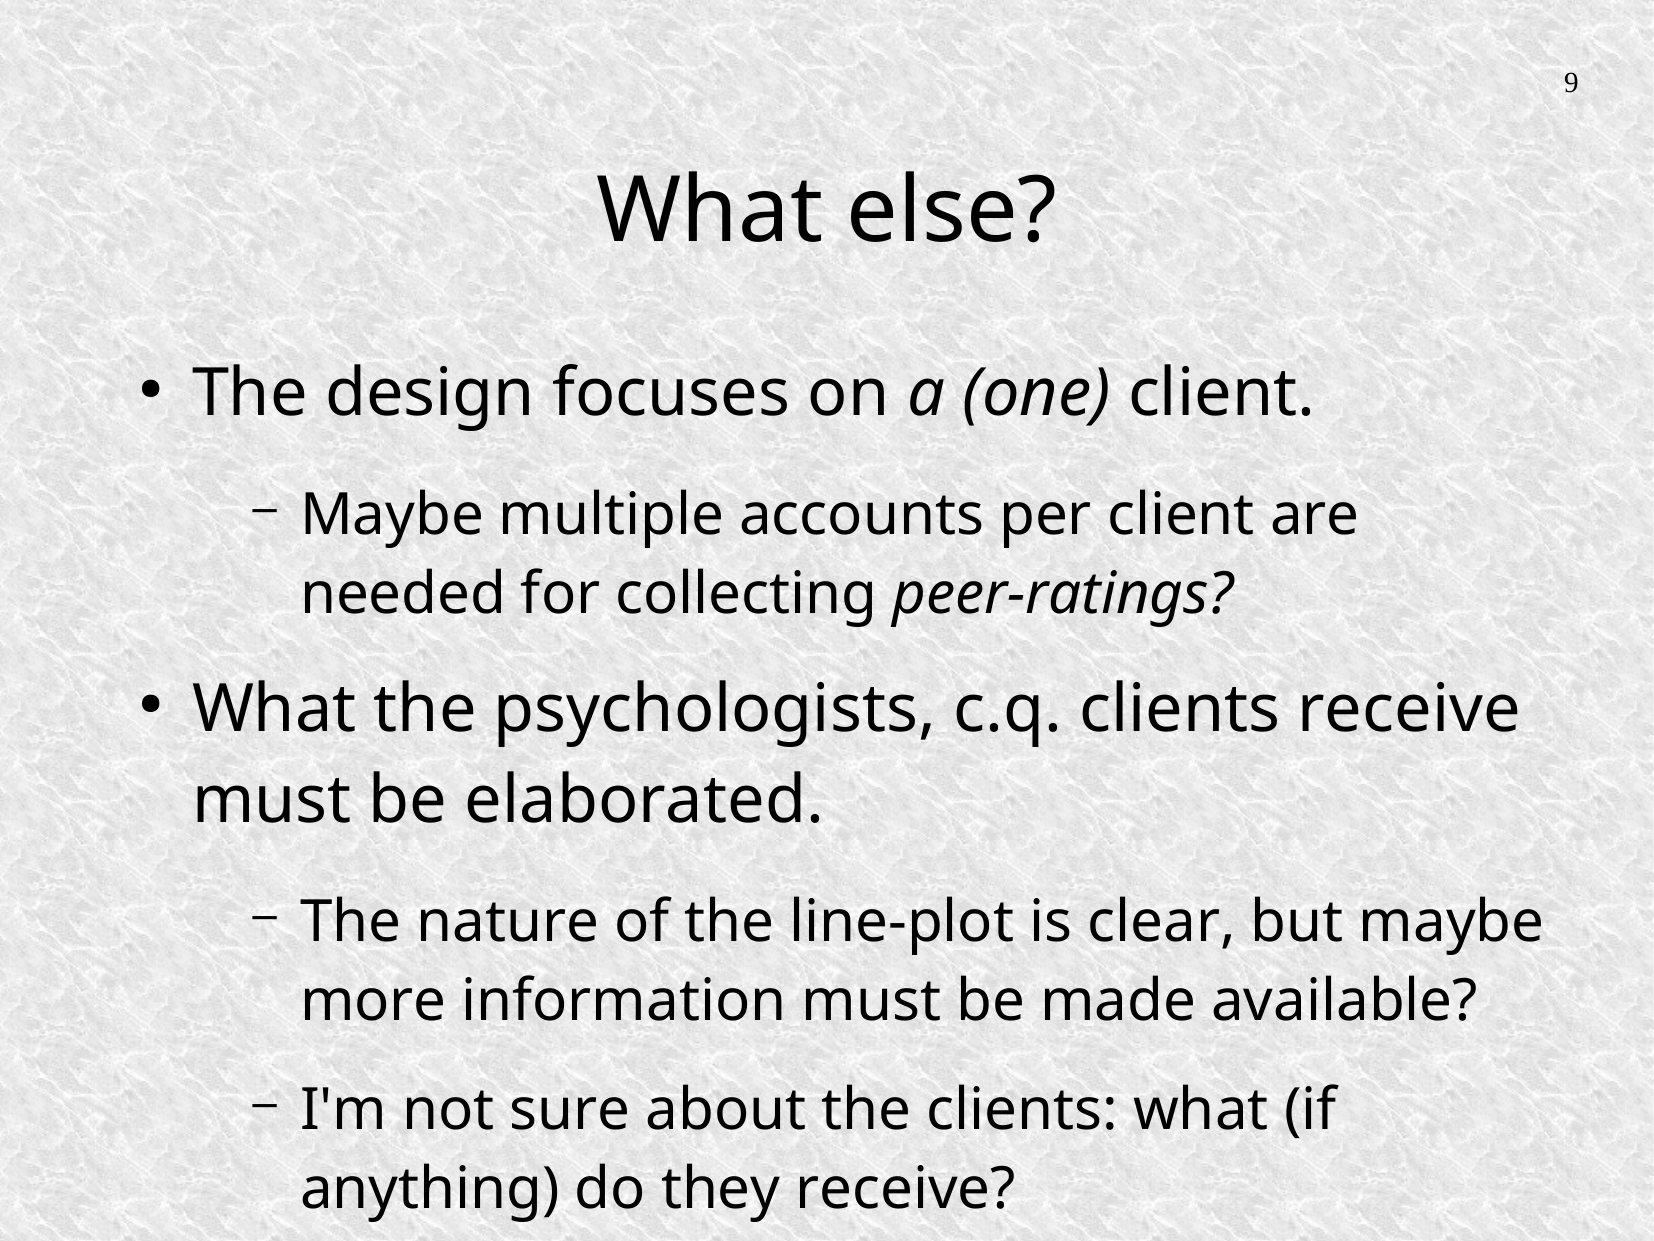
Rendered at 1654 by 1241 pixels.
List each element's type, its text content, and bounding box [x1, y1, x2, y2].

title What else? [121, 102, 1534, 310]
list The design focuses on a (one) client. Maybe multiple accounts per client are needed for collecting peer-ratings? What the psychologists, c.q. clients receive must be elaborated. The nature of the line-plot is clear, but maybe more information must be made available? I'm not sure about the clients: what (if anything) do they receive? [121, 344, 1567, 1186]
picture [0, 0, 1654, 1241]
